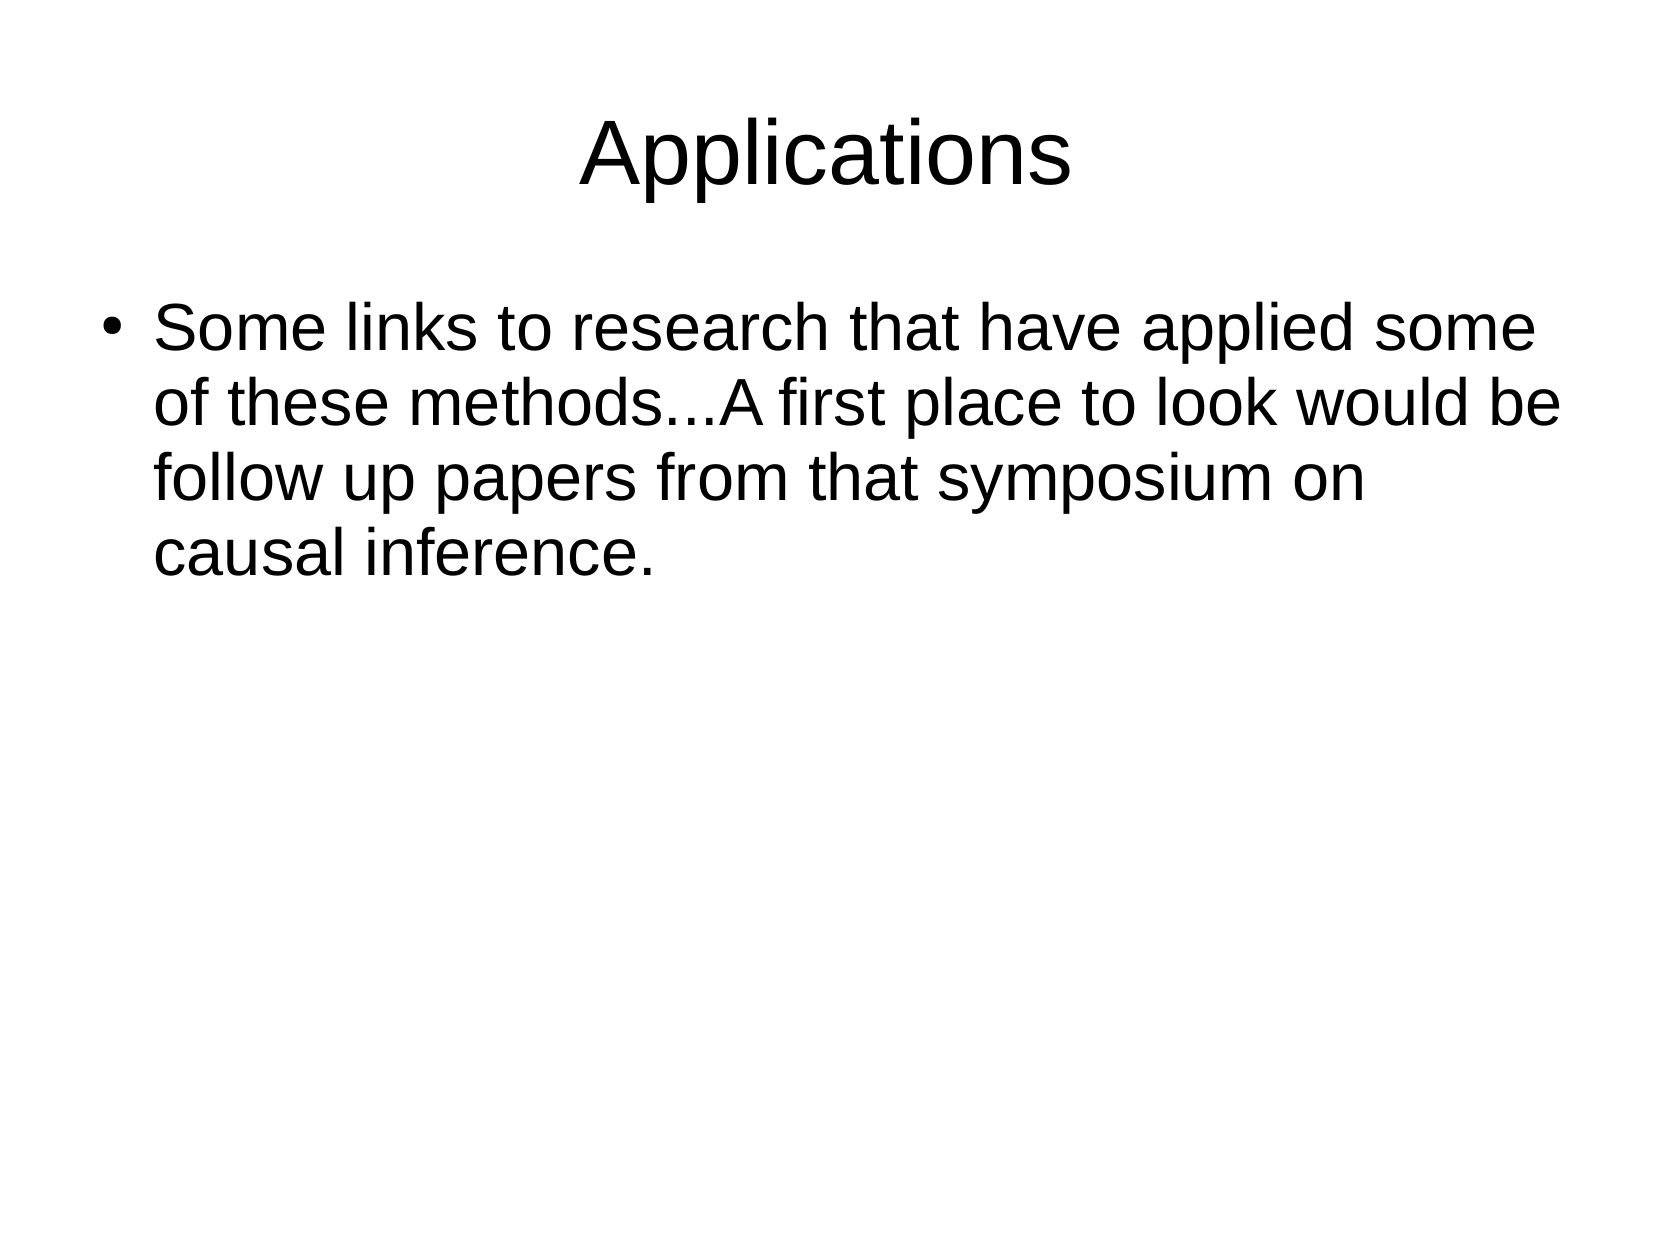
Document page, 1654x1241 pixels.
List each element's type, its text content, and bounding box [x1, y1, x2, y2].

list Some links to research that have applied some of these methods...A first place to look would be follow up papers from that symposium on causal inference. [82, 290, 1571, 1010]
title Applications [82, 49, 1571, 257]
